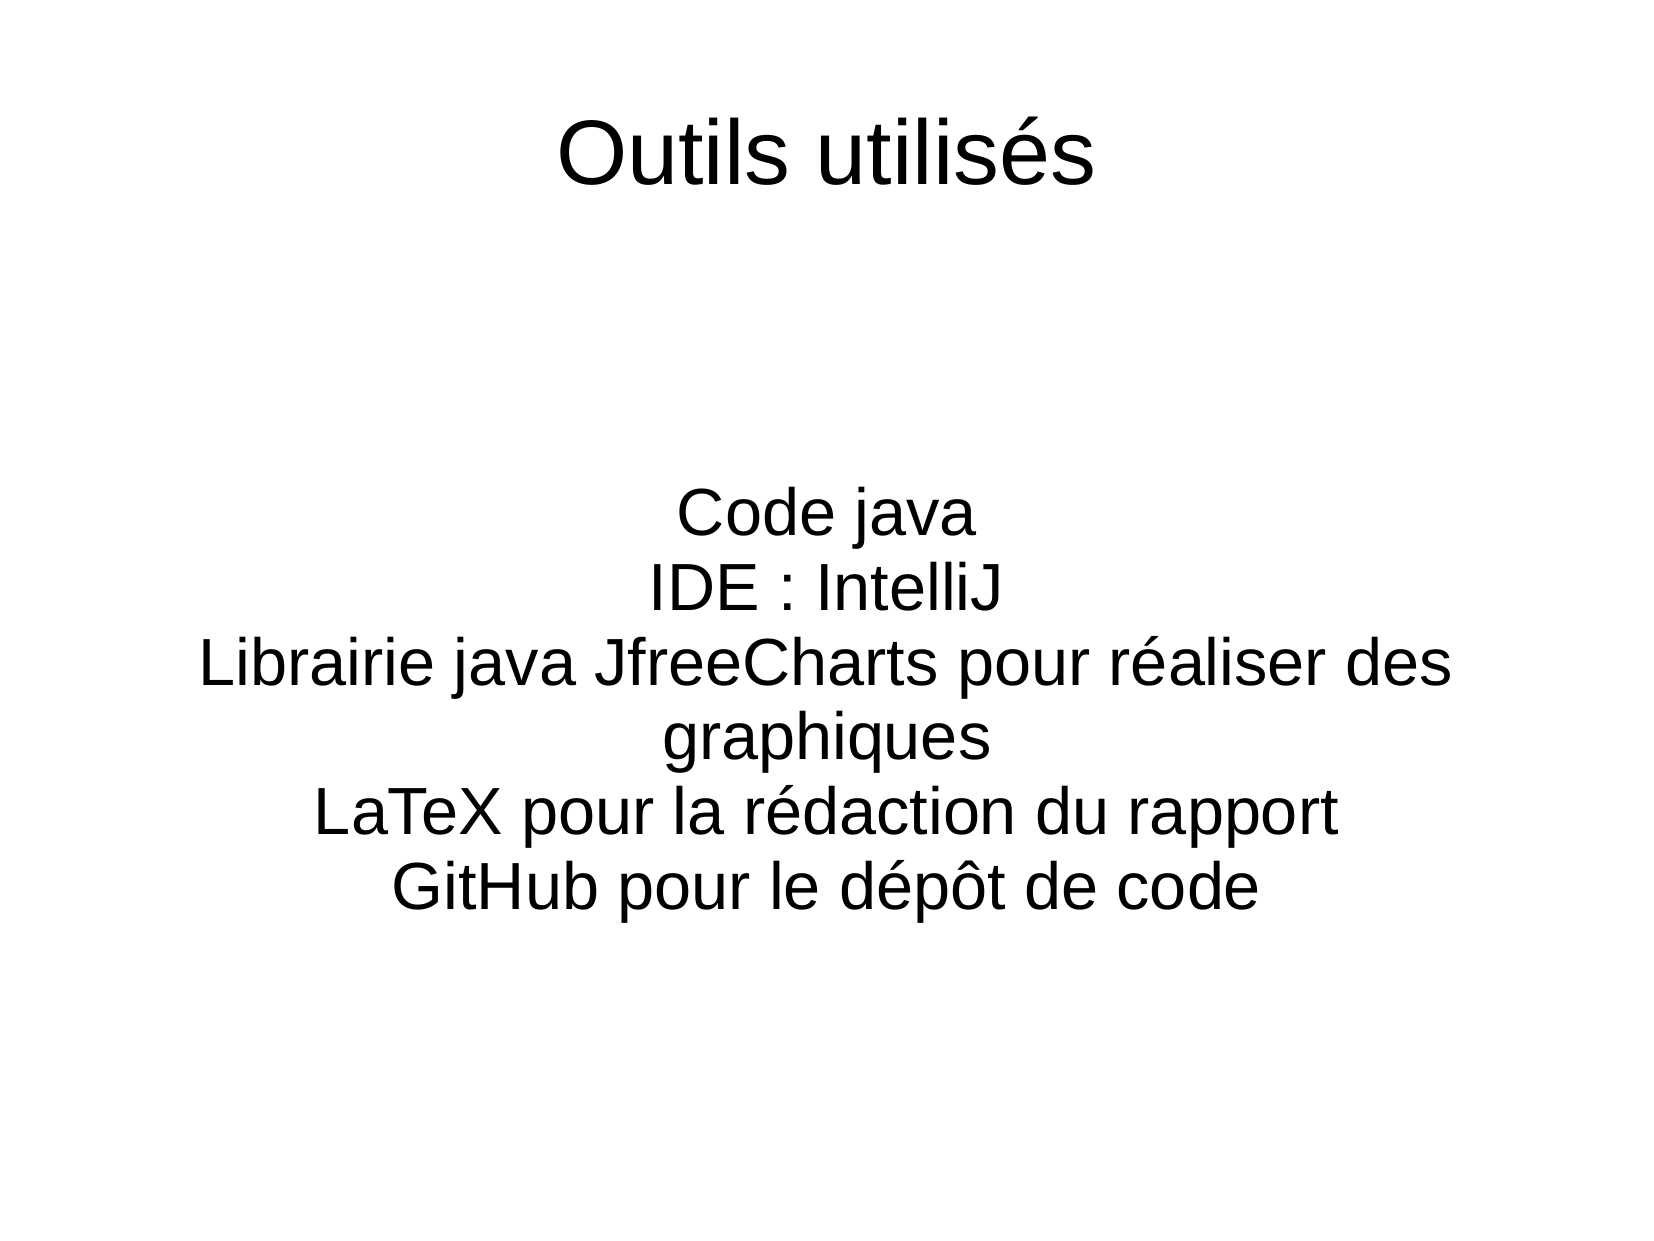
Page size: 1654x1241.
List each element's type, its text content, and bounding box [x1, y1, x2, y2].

subtitle Code java IDE : IntelliJ Librairie java JfreeCharts pour réaliser des graphiques LaTeX pour la rédaction du rapport GitHub pour le dépôt de code [82, 290, 1571, 1109]
title Outils utilisés [82, 49, 1571, 257]
